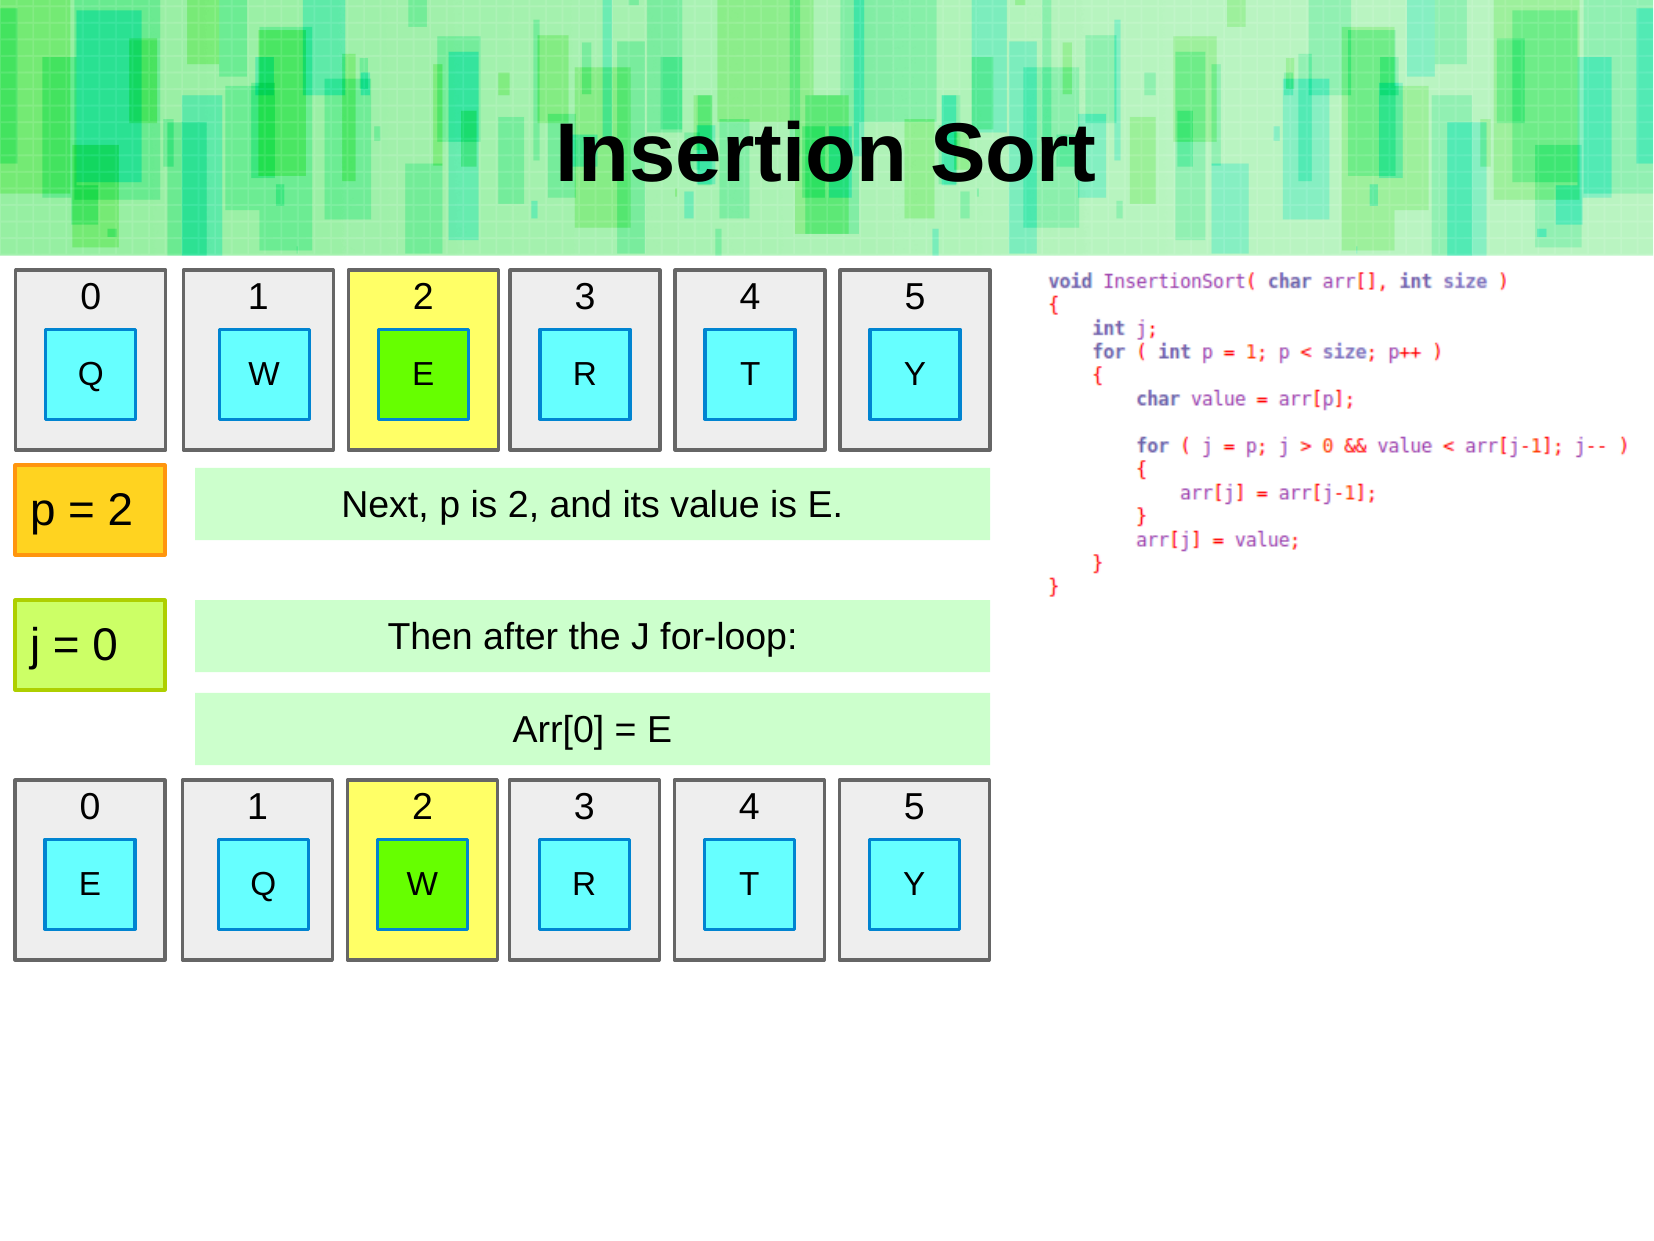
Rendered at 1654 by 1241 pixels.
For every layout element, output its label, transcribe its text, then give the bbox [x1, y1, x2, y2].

text_box 3 [509, 780, 660, 961]
text_box j = 0 [15, 600, 166, 691]
text_box 0 [15, 780, 166, 961]
text_box 3 [510, 270, 661, 451]
text_box 1 [183, 270, 334, 451]
text_box W [377, 839, 468, 930]
text_box R [539, 839, 630, 930]
text_box 2 [347, 780, 498, 961]
text_box Q [45, 329, 136, 420]
text_box 0 [15, 270, 166, 451]
text_box 4 [674, 780, 825, 961]
text_box R [540, 329, 631, 420]
text_box 5 [839, 780, 990, 961]
text_box 2 [348, 270, 499, 451]
text_box T [705, 329, 796, 420]
text_box 5 [840, 270, 991, 451]
text_box T [704, 839, 795, 930]
text_box p = 2 [15, 465, 166, 556]
text_box Next, p is 2, and its value is E. [195, 467, 991, 541]
text_box 1 [182, 780, 333, 961]
text_box E [45, 839, 136, 930]
text_box E [378, 329, 469, 420]
text_box Q [218, 839, 309, 930]
picture [0, 0, 1654, 1241]
text_box 4 [675, 270, 826, 451]
text_box Y [869, 839, 960, 930]
title Insertion Sort [82, 49, 1571, 257]
text_box W [219, 329, 310, 420]
text_box Y [870, 329, 961, 420]
text_box Arr[0] = E [195, 692, 991, 766]
text_box Then after the J for-loop: [195, 600, 991, 673]
